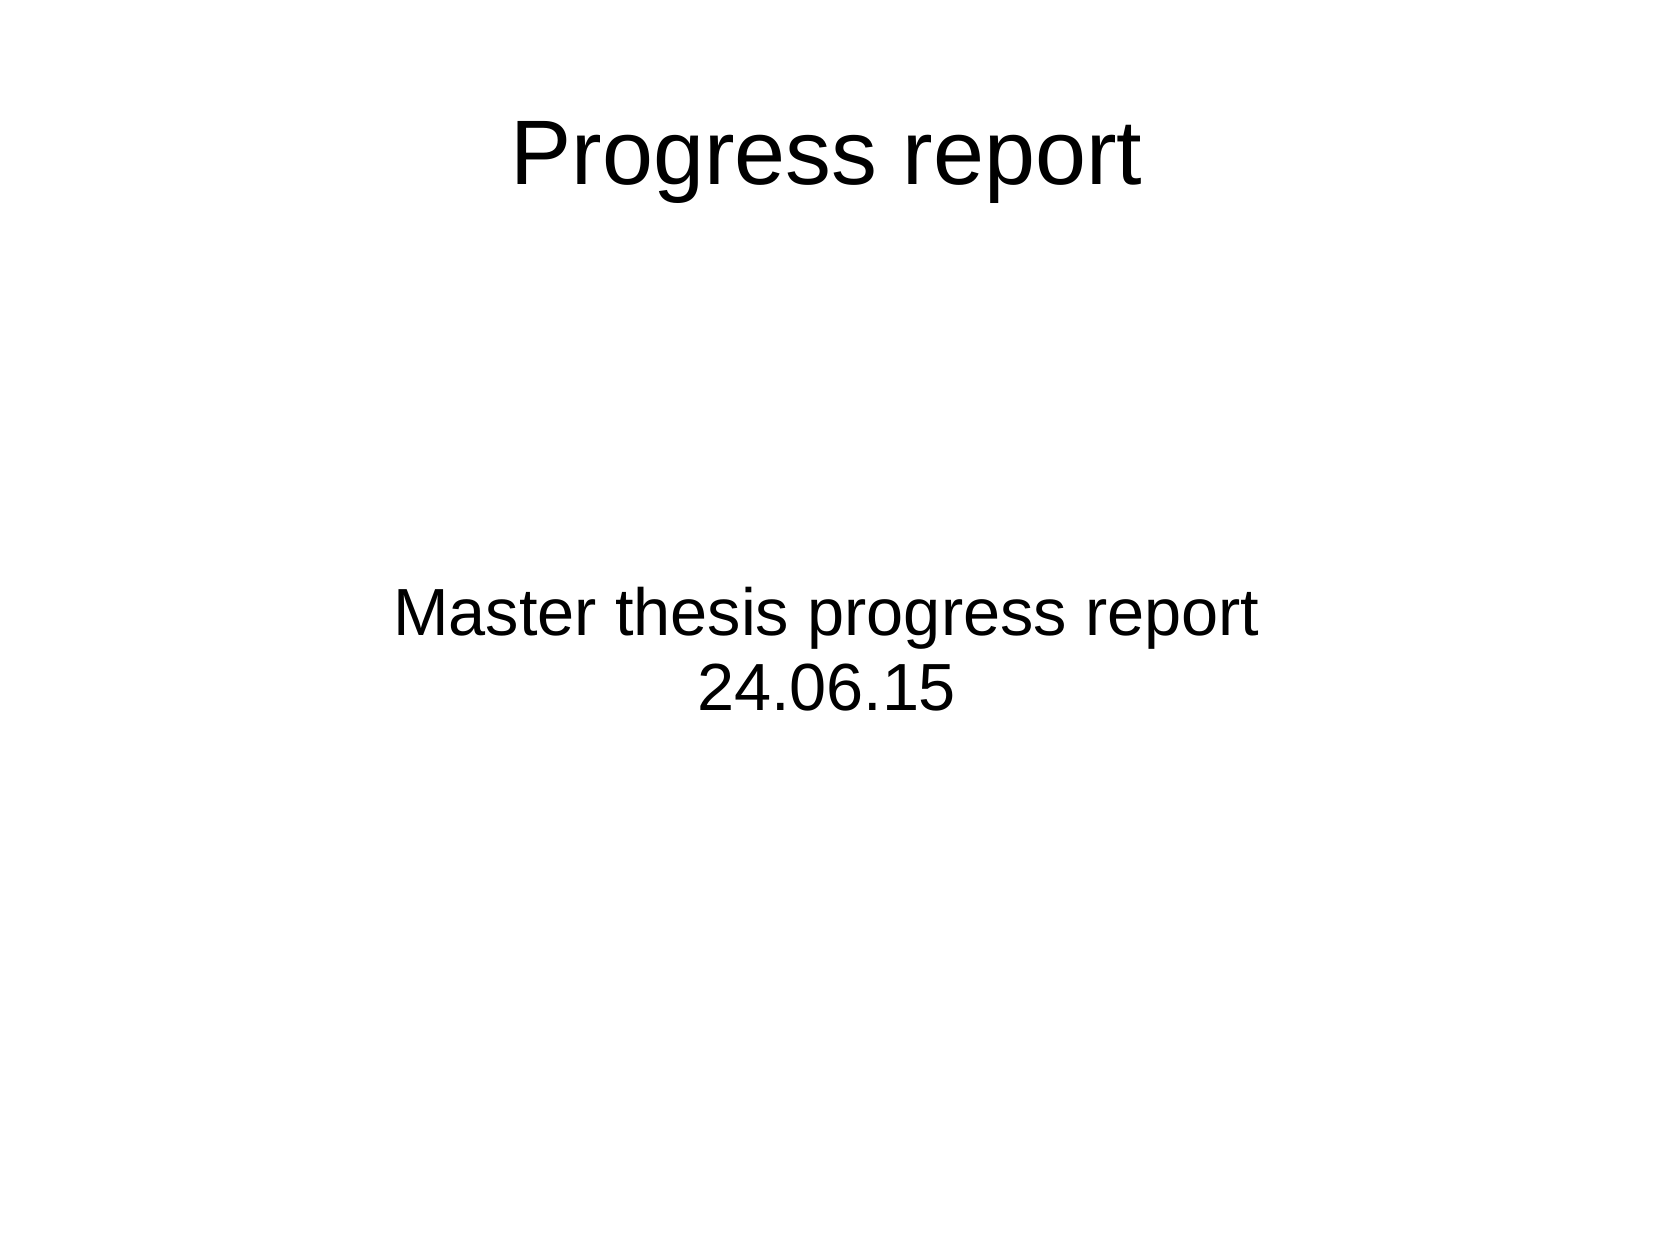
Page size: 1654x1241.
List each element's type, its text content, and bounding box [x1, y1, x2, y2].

title Progress report [82, 49, 1571, 257]
subtitle Master thesis progress report 24.06.15 [82, 290, 1571, 1010]
